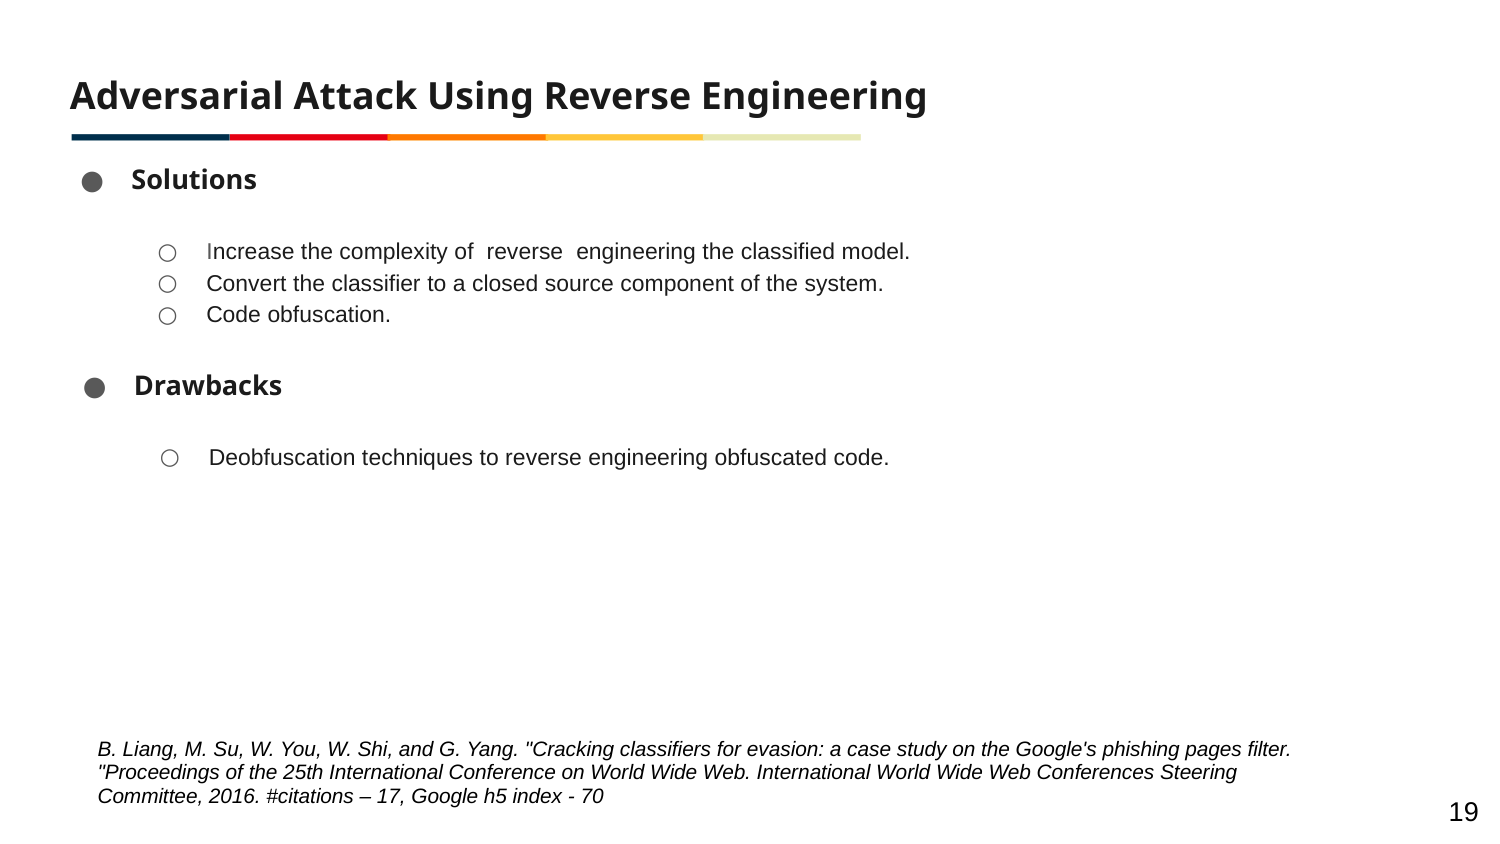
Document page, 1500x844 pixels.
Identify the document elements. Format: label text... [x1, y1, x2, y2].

title Adversarial Attack Using Reverse Engineering [54, 56, 1317, 145]
slide_number <number> [1403, 779, 1494, 844]
picture [70, 130, 875, 142]
list Solutions Increase the complexity of reverse engineering the classified model. Convert the classifier to a closed source component of the system. Code obfuscation. [41, 142, 1303, 349]
list Drawbacks Deobfuscation techniques to reverse engineering obfuscated code. [43, 348, 1306, 554]
text_box B. Liang, M. Su, W. You, W. Shi, and G. Yang. "Cracking classifiers for evasion: a case study on the Google's phishing pages filter. "Proceedings of the 25th International Conference on World Wide Web. International World Wide Web Conferences Steering Committee, 2016. #citations – 17, Google h5 index - 70 [82, 730, 1307, 816]
